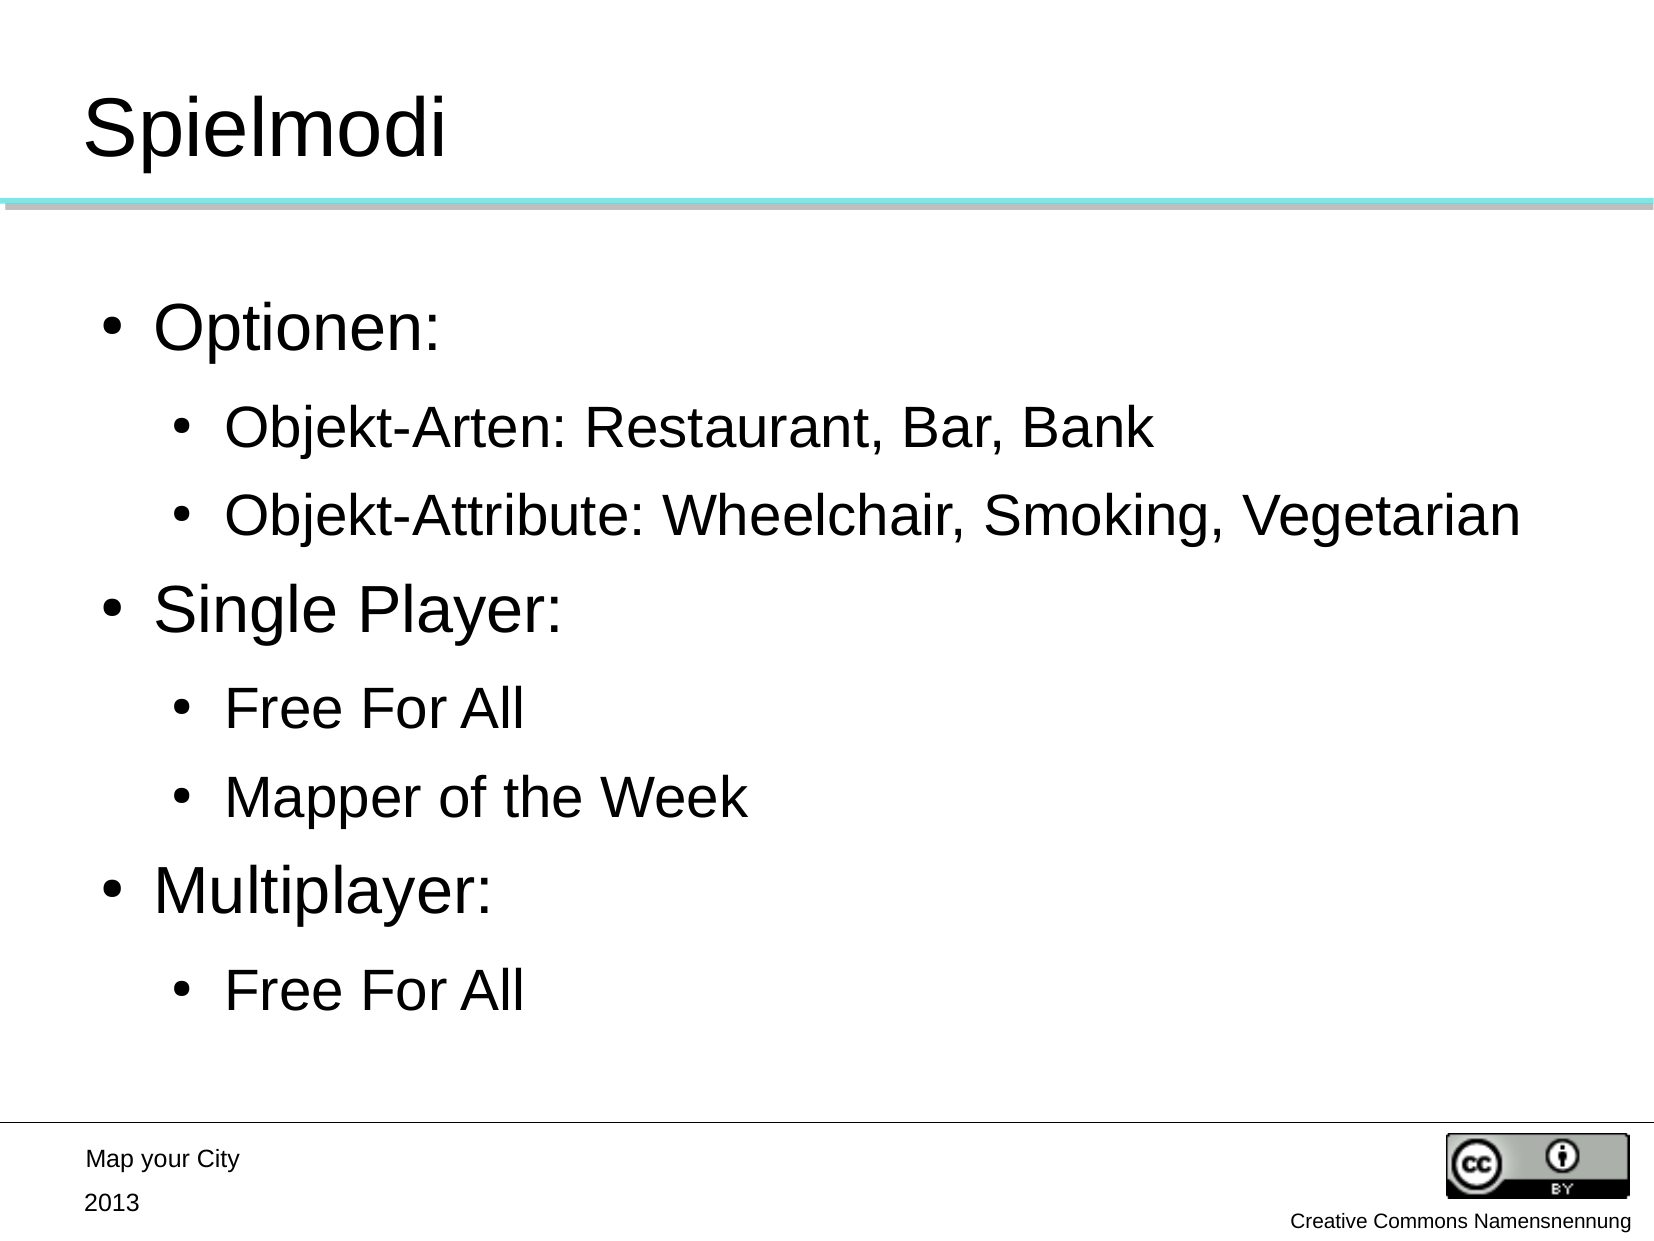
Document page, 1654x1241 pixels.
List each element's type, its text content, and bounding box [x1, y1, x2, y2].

picture [1446, 1133, 1630, 1199]
text_box Map your City [70, 1137, 308, 1180]
text_box Creative Commons Namensnennung [1275, 1202, 1654, 1241]
list Optionen: Objekt-Arten: Restaurant, Bar, Bank Objekt-Attribute: Wheelchair, Smoking, Vegetarian Single Player: Free For All Mapper of the Week Multiplayer: Free For All [82, 290, 1571, 1109]
text_box 2013 [69, 1181, 674, 1225]
title Spielmodi [82, 81, 1571, 175]
